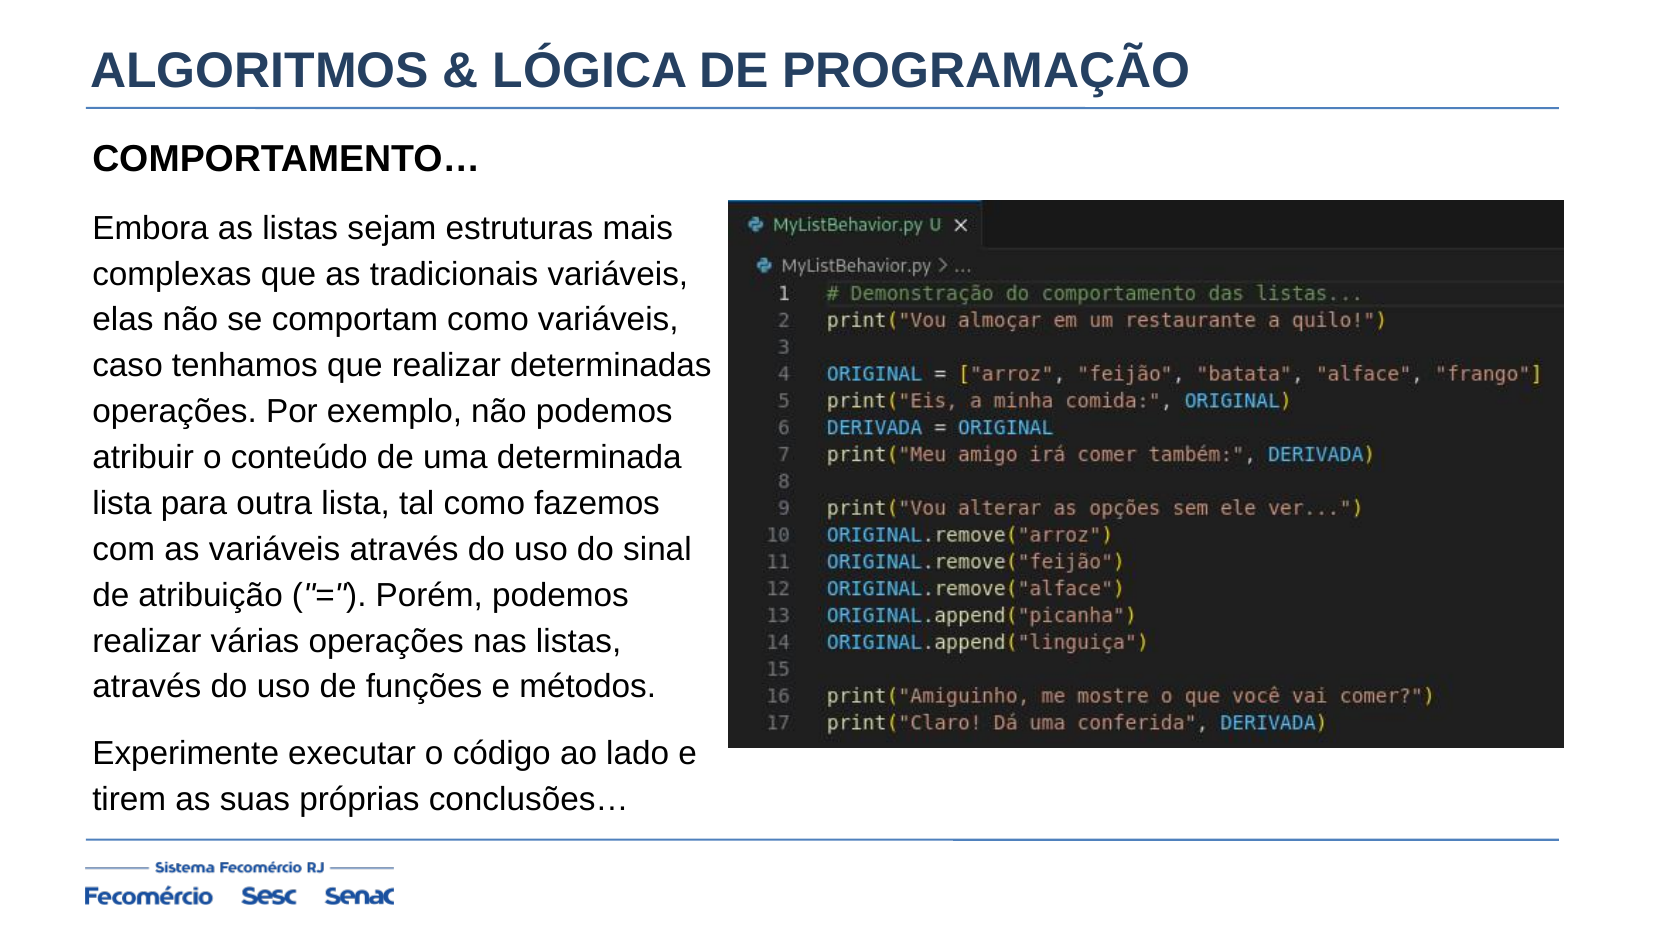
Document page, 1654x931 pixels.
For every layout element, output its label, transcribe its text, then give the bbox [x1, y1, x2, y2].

text_box COMPORTAMENTO… Embora as listas sejam estruturas mais complexas que as tradicionais variáveis, elas não se comportam como variáveis, caso tenhamos que realizar determinadas operações. Por exemplo, não podemos atribuir o conteúdo de uma determinada lista para outra lista, tal como fazemos com as variáveis através do uso do sinal de atribuição ("="). Porém, podemos realizar várias operações nas listas, através do uso de funções e métodos. Experimente executar o código ao lado e tirem as suas próprias conclusões… [77, 112, 729, 836]
picture [62, 845, 416, 921]
text_box ALGORITMOS & LÓGICA DE PROGRAMAÇÃO [90, 32, 1564, 104]
picture [728, 200, 1564, 748]
